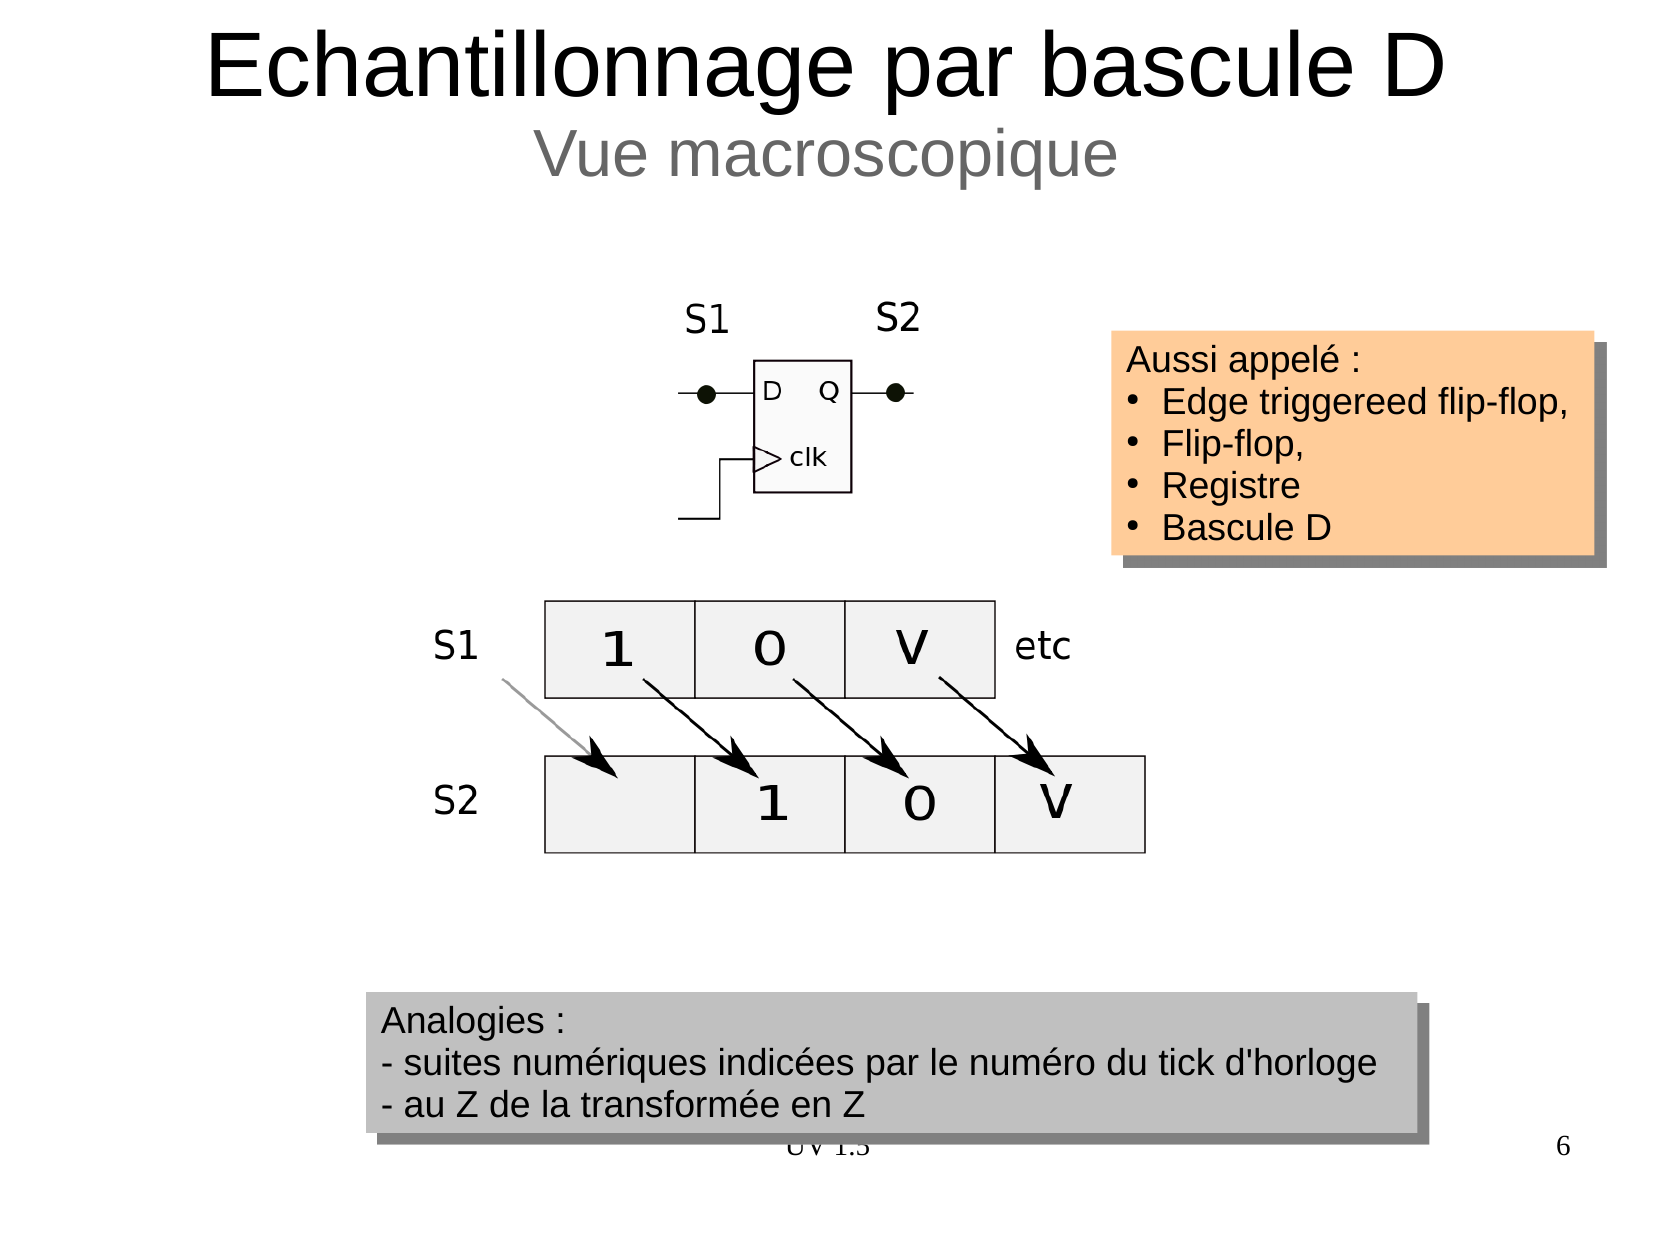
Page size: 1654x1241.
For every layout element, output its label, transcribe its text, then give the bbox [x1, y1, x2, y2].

picture [301, 249, 1288, 969]
title Echantillonnage par bascule D Vue macroscopique [82, 12, 1571, 294]
text_box Aussi appelé : Edge triggereed flip-flop, Flip-flop, Registre Bascule D [1111, 330, 1595, 556]
text_box Analogies : - suites numériques indicées par le numéro du tick d'horloge - au Z de la transformée en Z [366, 992, 1418, 1133]
